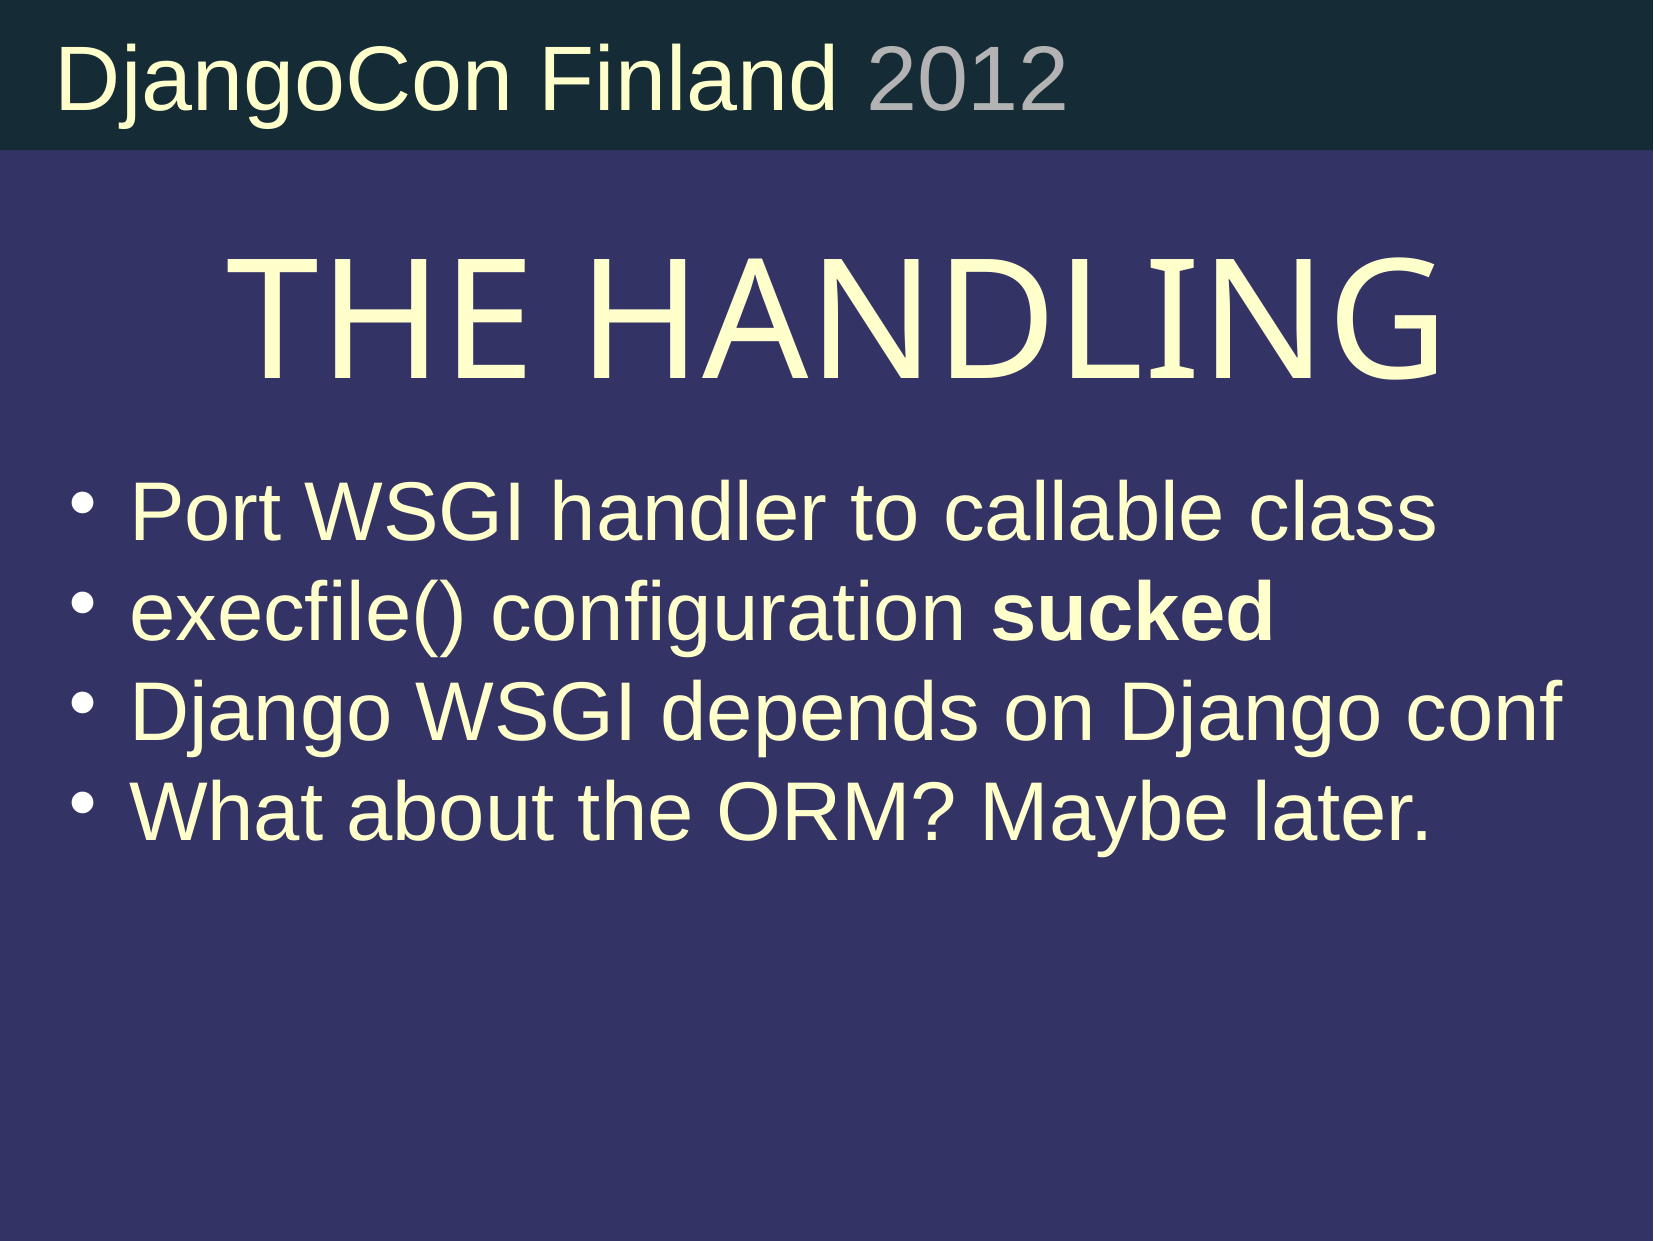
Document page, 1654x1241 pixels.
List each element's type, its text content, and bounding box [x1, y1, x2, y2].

text_box [0, 0, 1653, 151]
text_box Port WSGI handler to callable class execfile() configuration sucked Django WSGI depends on Django conf What about the ORM? Maybe later. [53, 449, 1613, 1163]
title DjangoCon Finland 2012 [37, 0, 1088, 131]
subtitle THE HANDLING [26, 215, 1651, 413]
